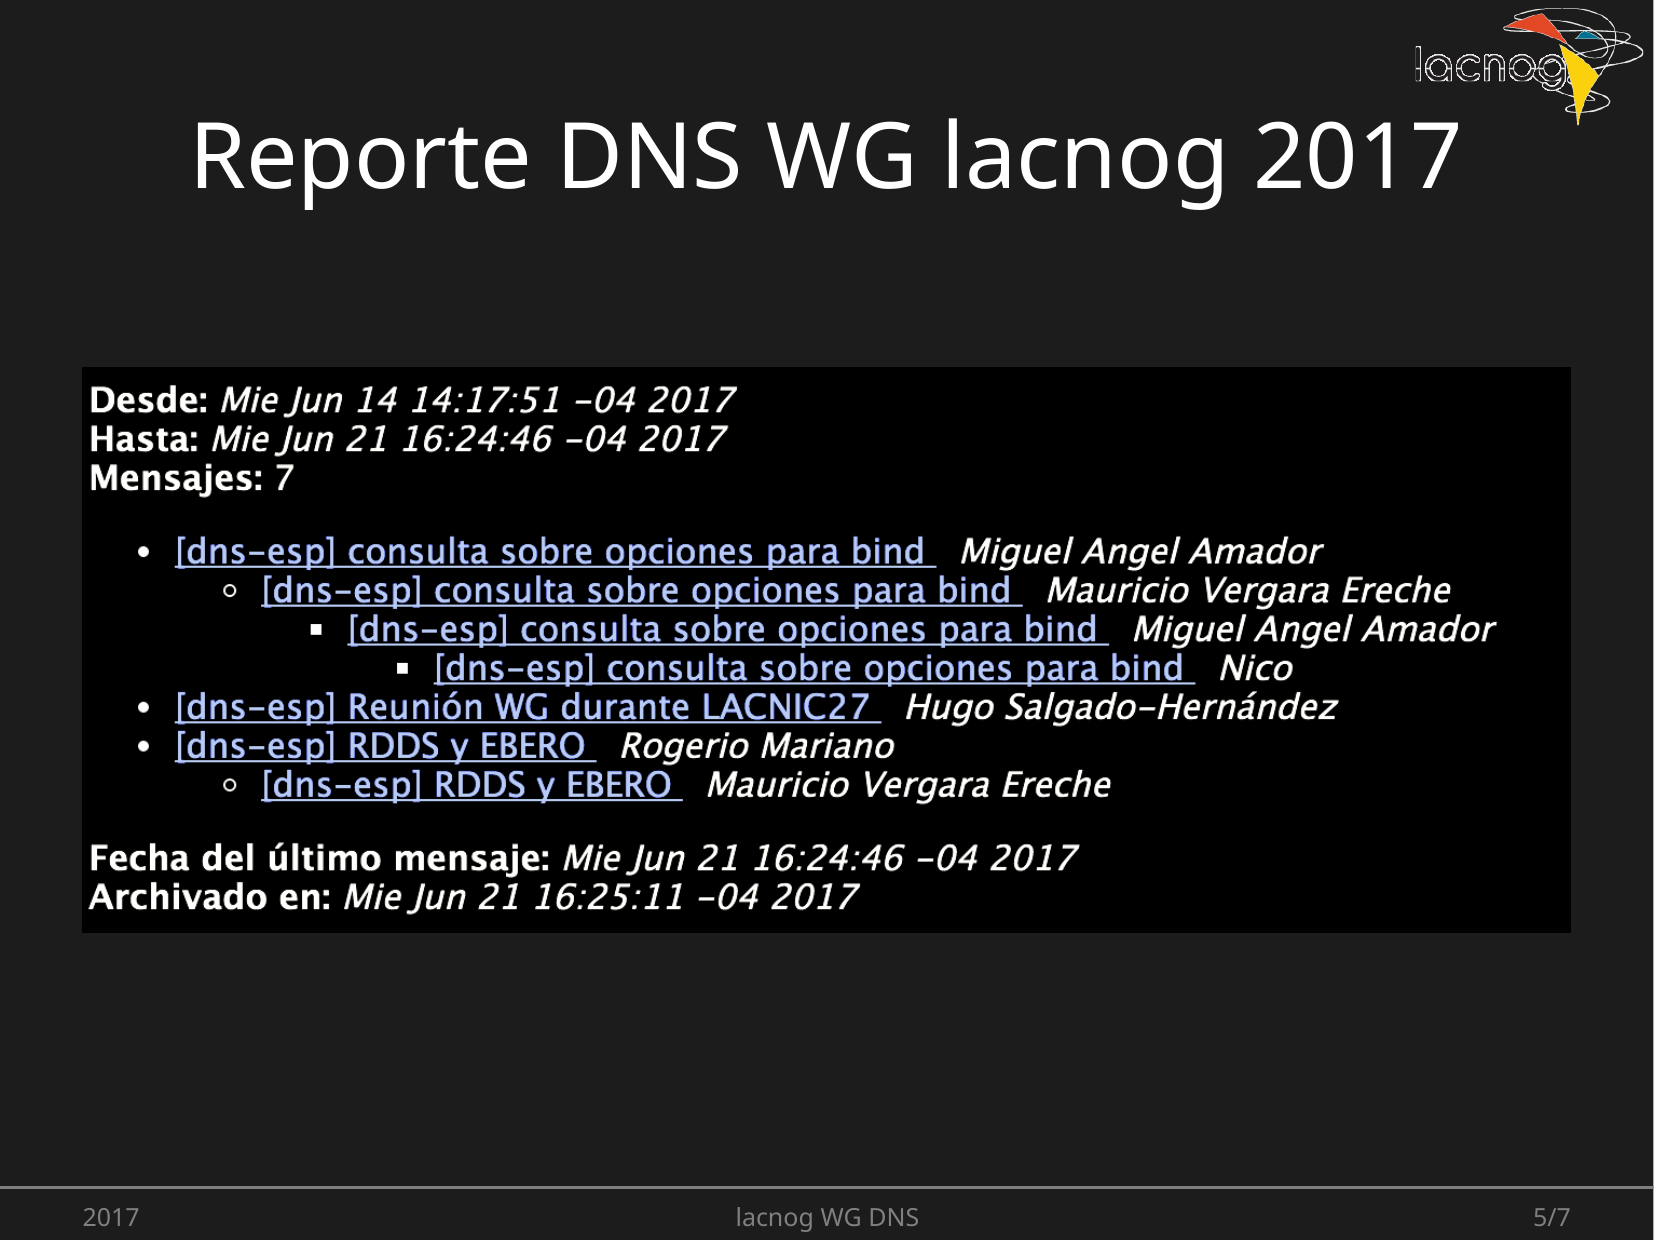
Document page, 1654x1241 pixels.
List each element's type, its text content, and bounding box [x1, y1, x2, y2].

picture [82, 290, 1571, 1010]
picture [1410, 2, 1649, 131]
title Reporte DNS WG lacnog 2017 [82, 49, 1571, 257]
